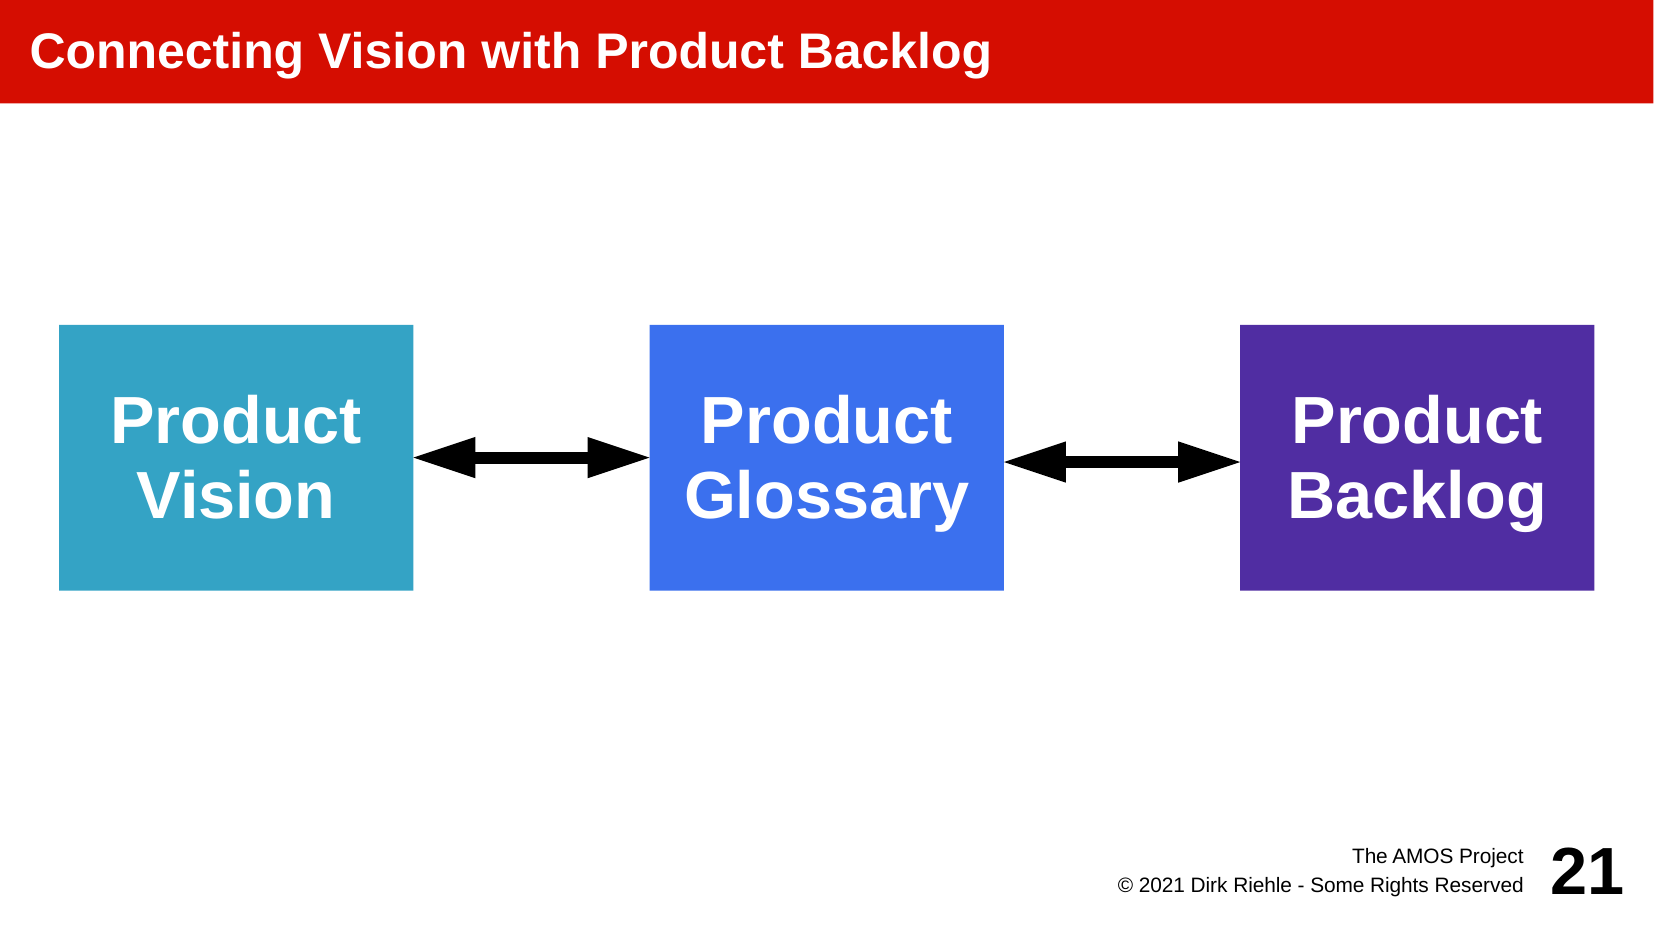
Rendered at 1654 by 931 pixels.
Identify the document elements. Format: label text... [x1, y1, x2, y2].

text_box Product Vision [59, 324, 414, 591]
text_box Product Glossary [649, 324, 1004, 591]
title Connecting Vision with Product Backlog [0, 0, 1654, 104]
text_box Product Backlog [1240, 324, 1595, 591]
